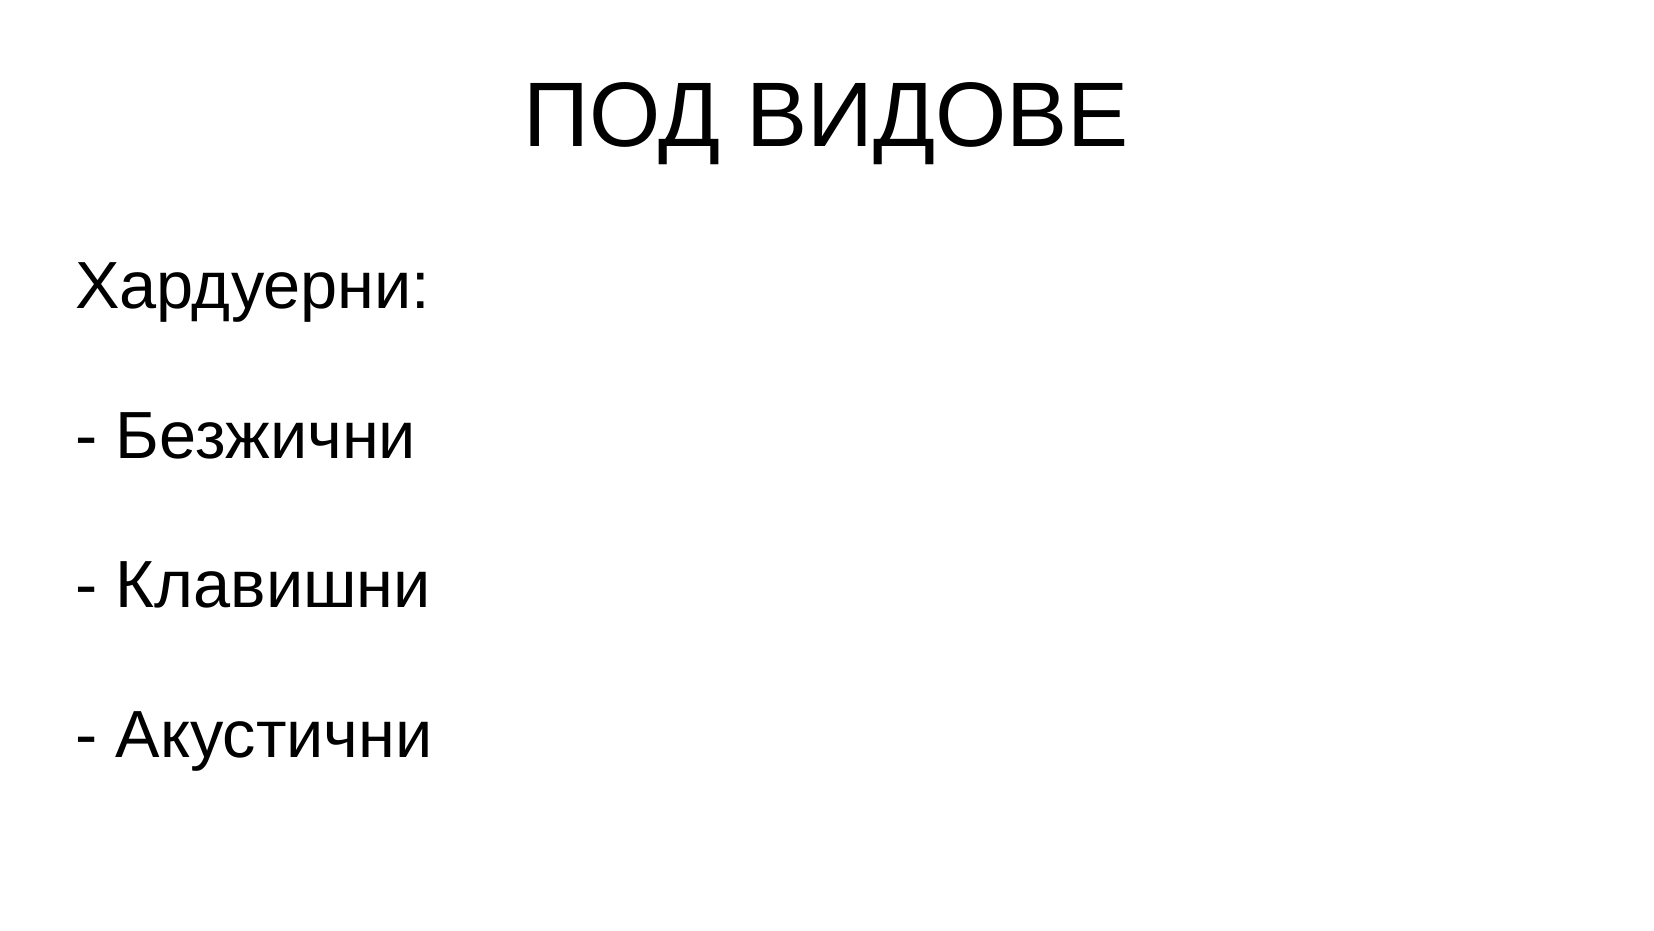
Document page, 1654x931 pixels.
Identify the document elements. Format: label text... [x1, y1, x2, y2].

title ПОД ВИДОВЕ [82, 37, 1571, 193]
list Хардуерни: - Безжични - Клавишни - Акустични [75, 248, 1564, 788]
